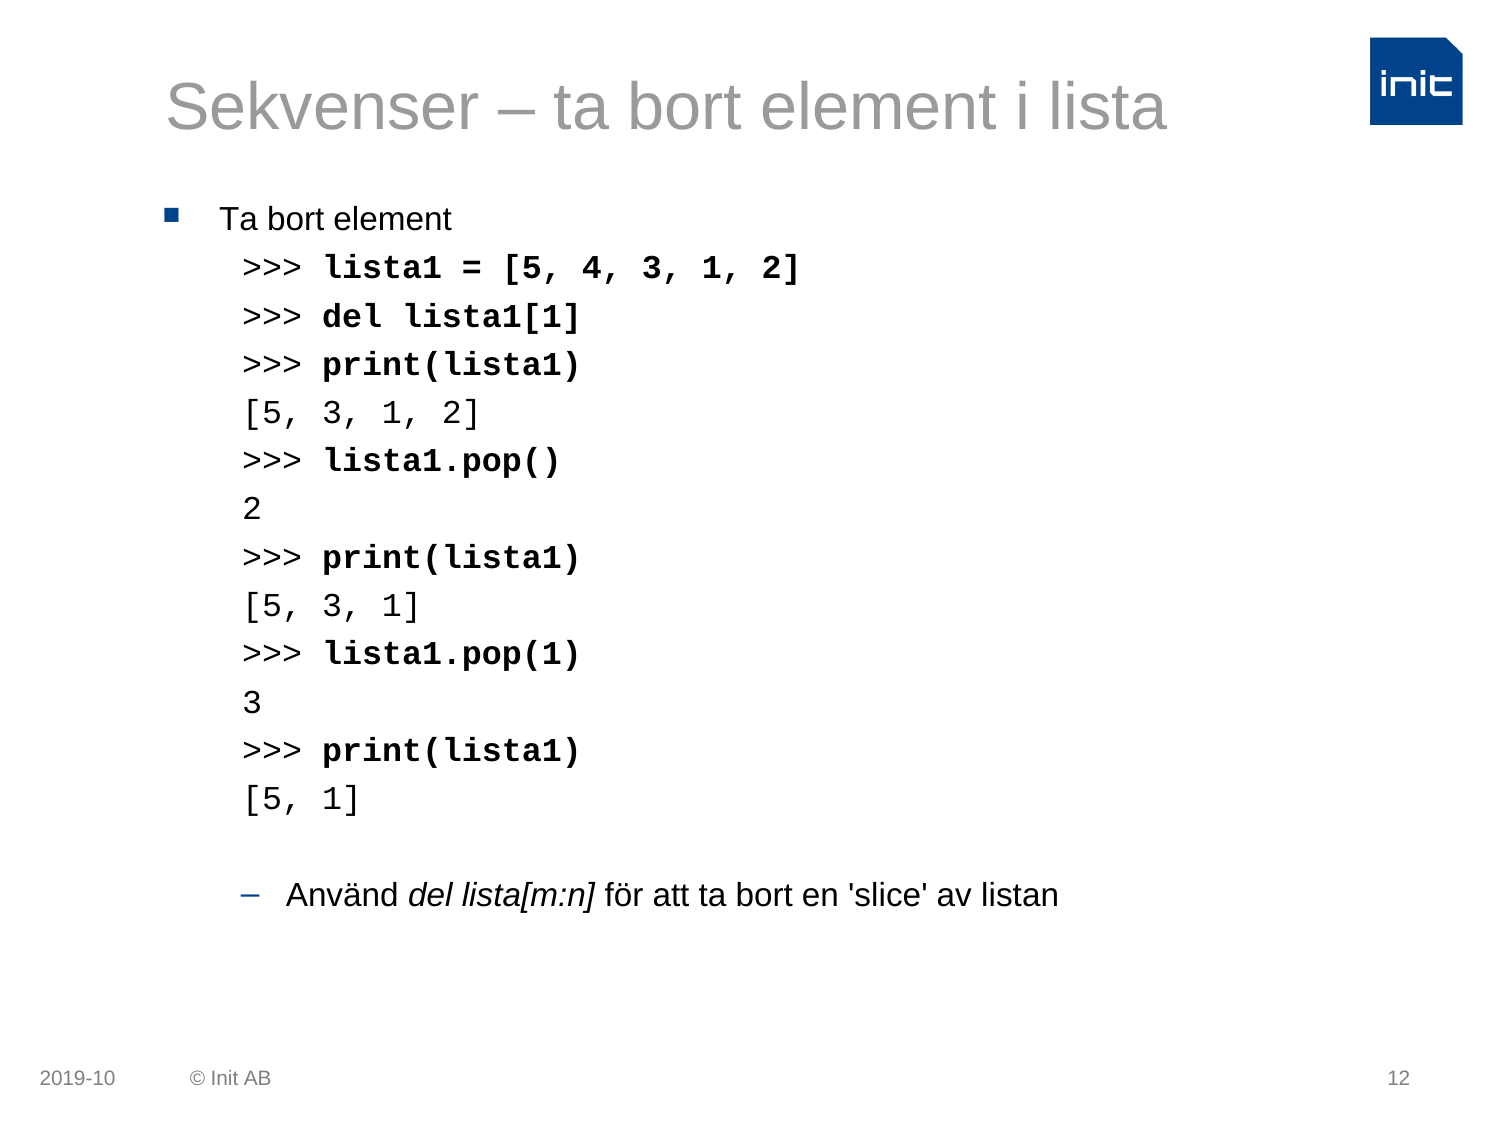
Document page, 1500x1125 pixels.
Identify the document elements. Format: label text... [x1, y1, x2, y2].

text_box Ta bort element >>> lista1 = [5, 4, 3, 1, 2] >>> del lista1[1] >>> print(lista1) [5, 3, 1, 2] >>> lista1.pop() 2 >>> print(lista1) [5, 3, 1] >>> lista1.pop(1) 3 >>> print(lista1) [5, 1] Använd del lista[m:n] för att ta bort en 'slice' av listan [150, 189, 1351, 969]
text_box 2019-10 [24, 1037, 151, 1098]
text_box © Init AB [174, 1037, 1326, 1098]
text_box <nummer> [1350, 1037, 1426, 1098]
picture [1370, 37, 1463, 125]
text_box Sekvenser – ta bort element i lista [150, 0, 1351, 151]
